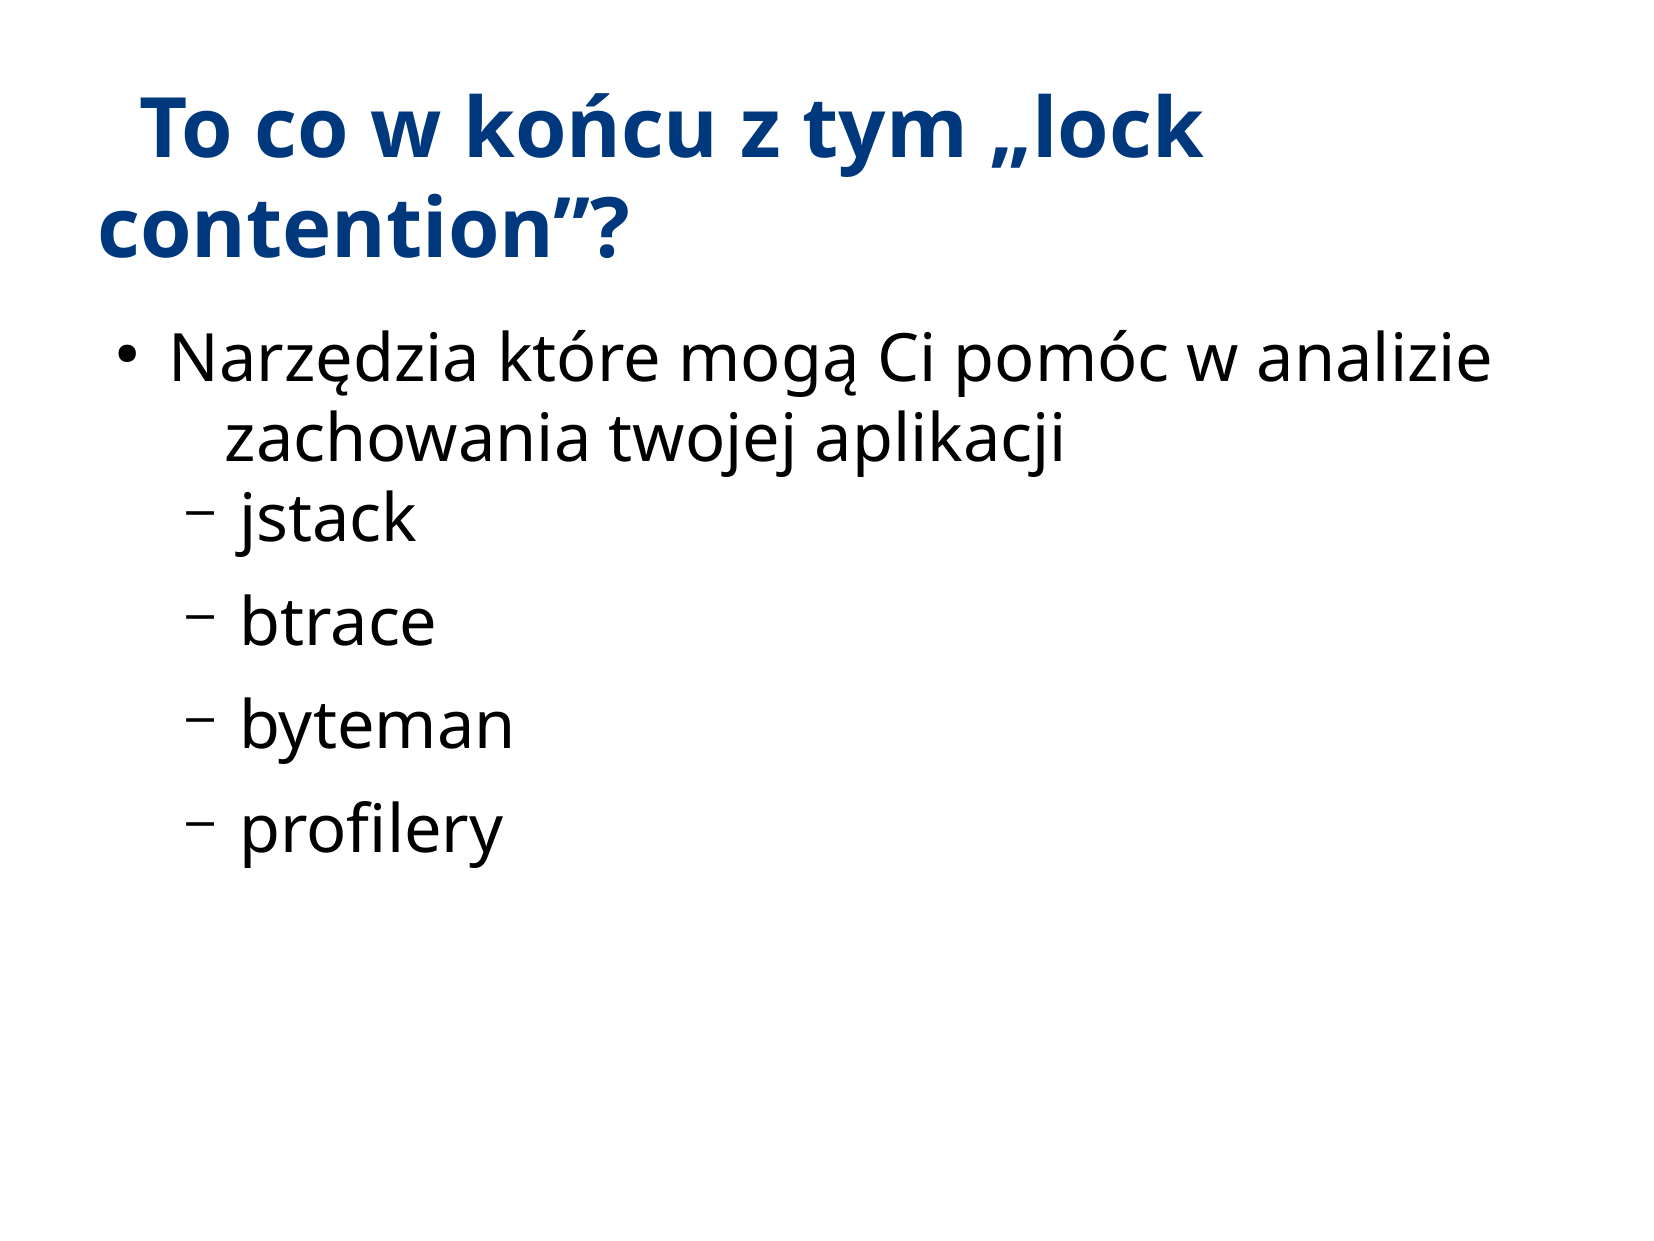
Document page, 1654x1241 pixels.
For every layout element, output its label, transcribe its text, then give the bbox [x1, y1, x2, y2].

list Narzędzia które mogą Ci pomóc w analizie zachowania twojej aplikacji jstack btrace byteman profilery [82, 299, 1571, 1176]
title To co w końcu z tym „lock contention”? [82, 49, 1571, 290]
